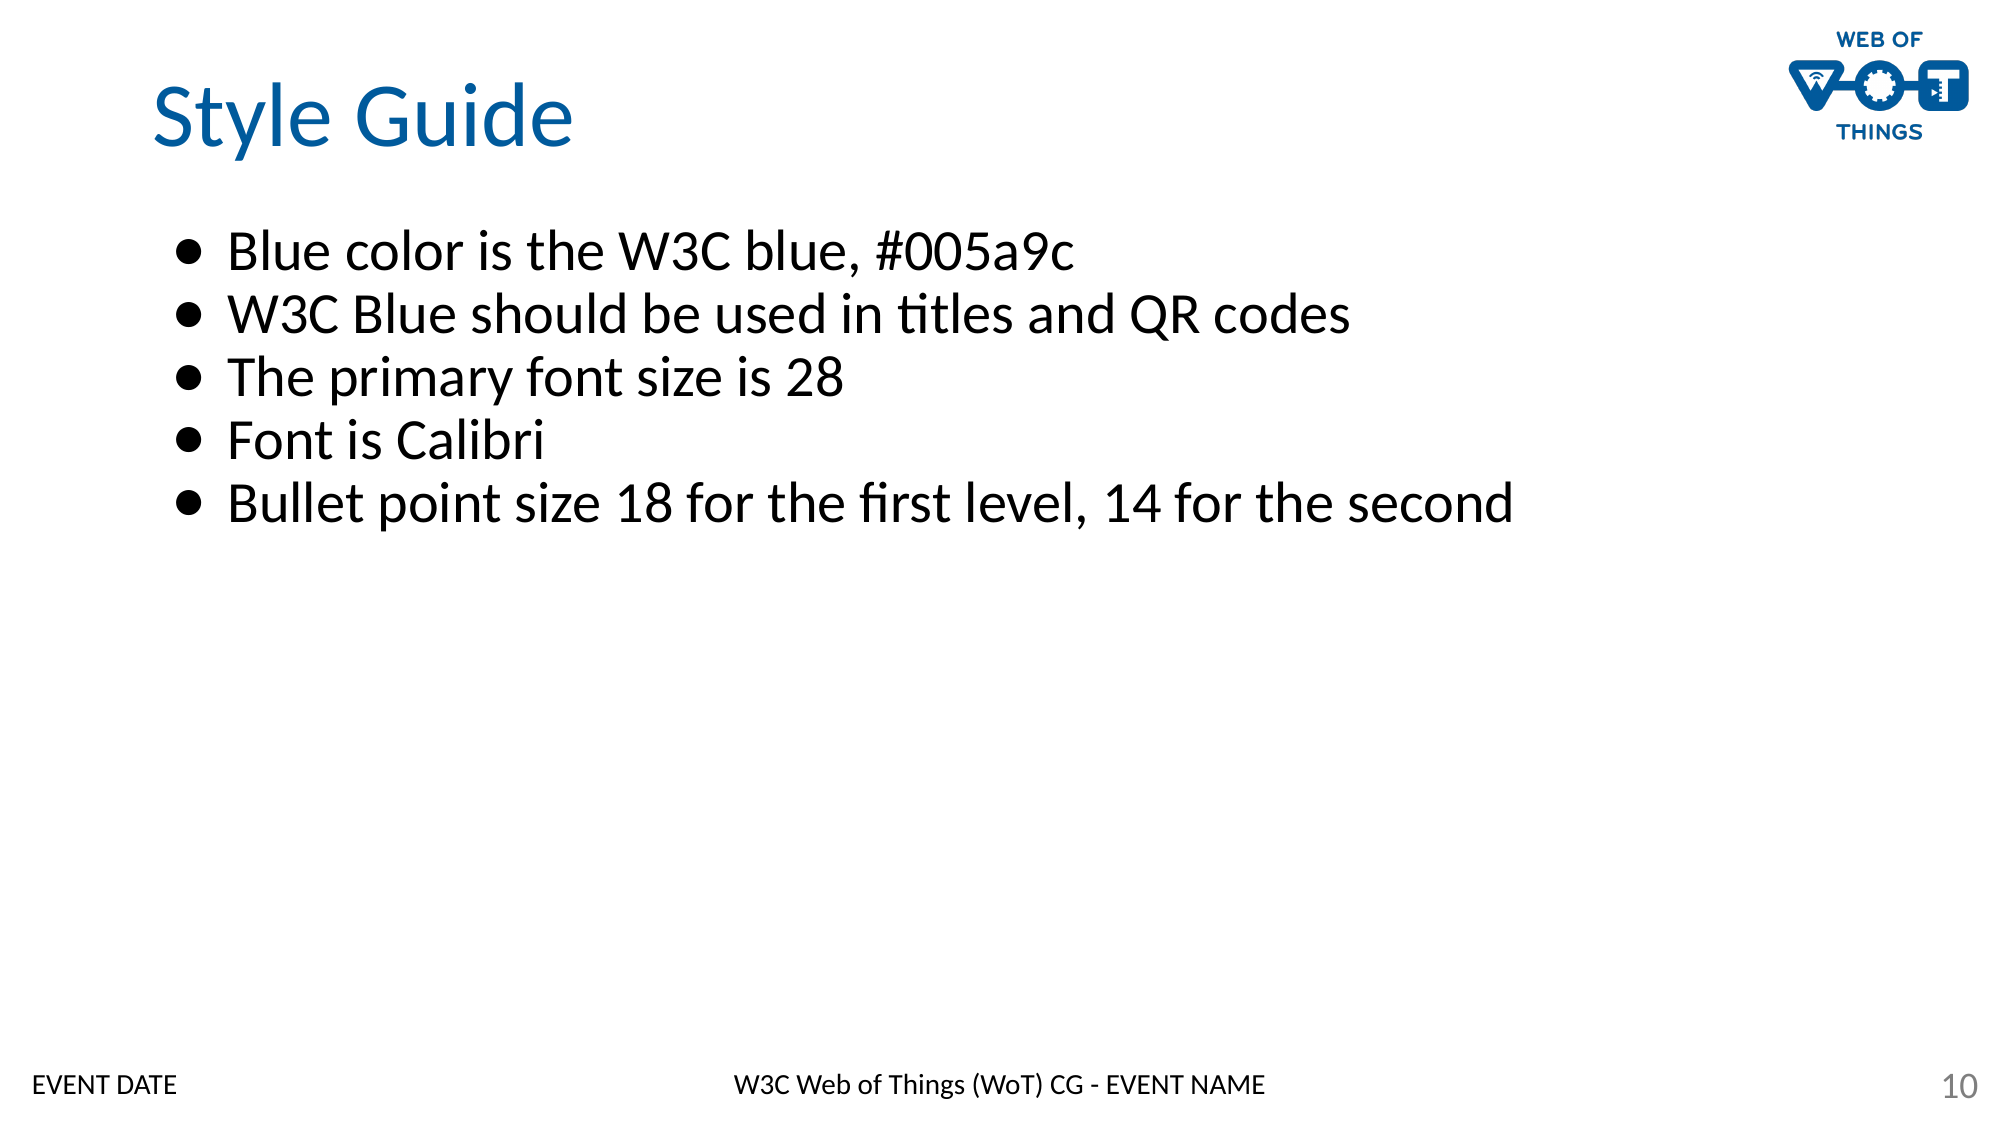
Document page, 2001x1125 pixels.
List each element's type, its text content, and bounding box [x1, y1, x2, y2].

title Style Guide [137, 59, 1863, 212]
list Blue color is the W3C blue, #005a9c W3C Blue should be used in titles and QR codes The primary font size is 28 Font is Calibri Bullet point size 18 for the first level, 14 for the second [137, 212, 1863, 1014]
picture [1768, 19, 1989, 152]
slide_number 1 [1911, 1053, 1994, 1114]
